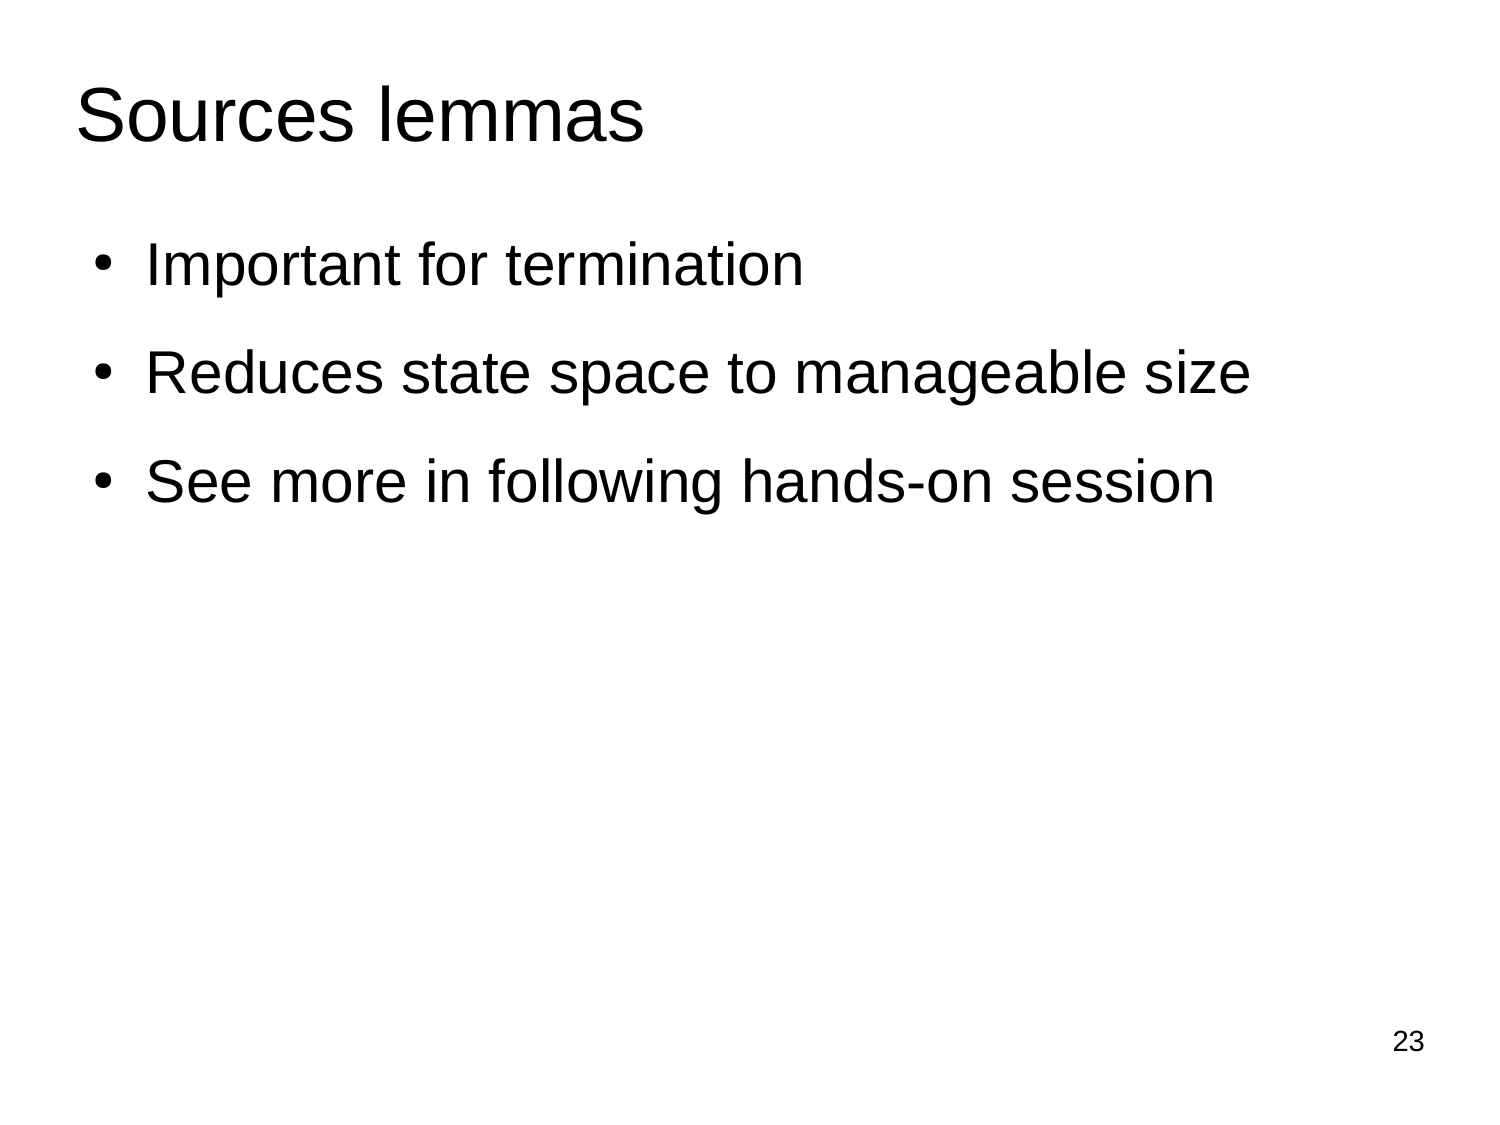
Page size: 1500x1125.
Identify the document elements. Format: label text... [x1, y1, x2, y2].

list Important for termination Reduces state space to manageable size See more in following hands-on session [75, 230, 1425, 1014]
title Sources lemmas [75, 44, 1425, 185]
